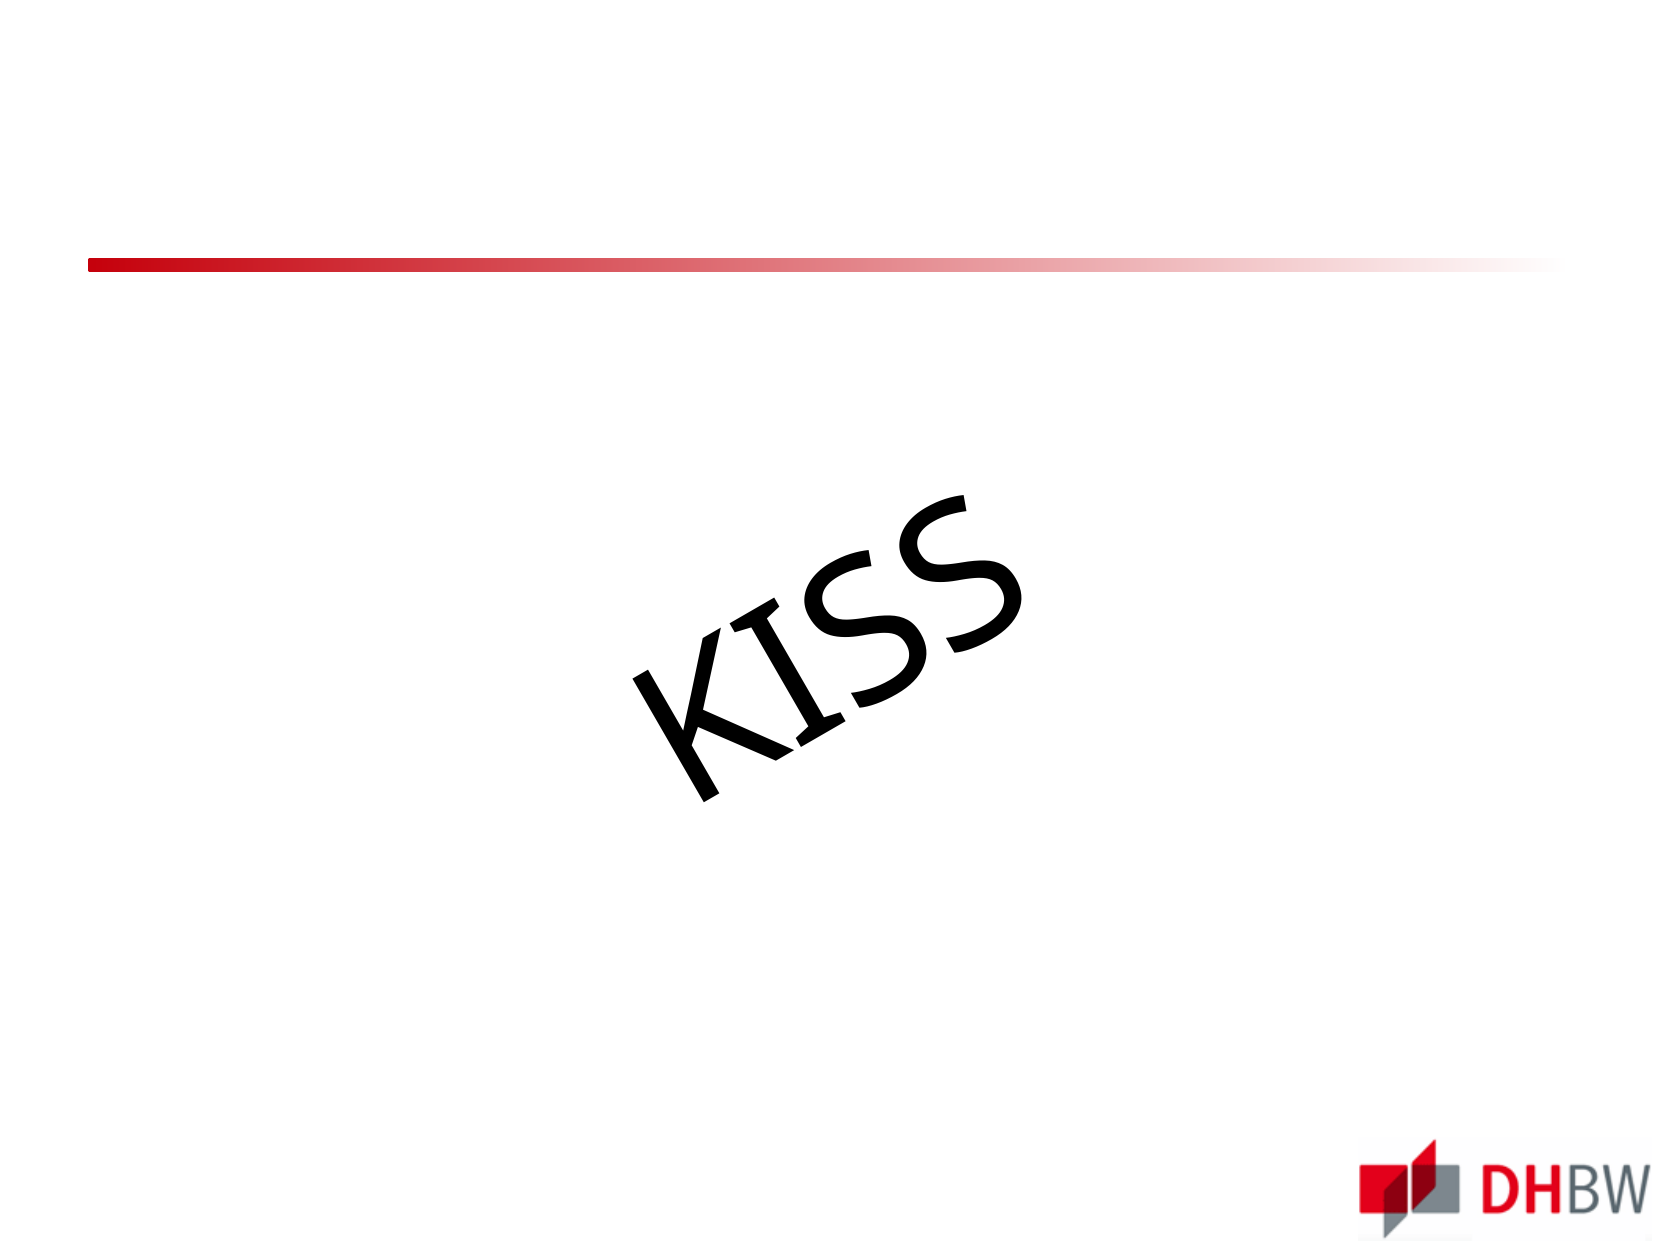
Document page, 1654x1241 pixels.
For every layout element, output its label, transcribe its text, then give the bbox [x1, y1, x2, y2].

title KISS [111, 148, 1542, 1138]
picture [1358, 1137, 1652, 1241]
